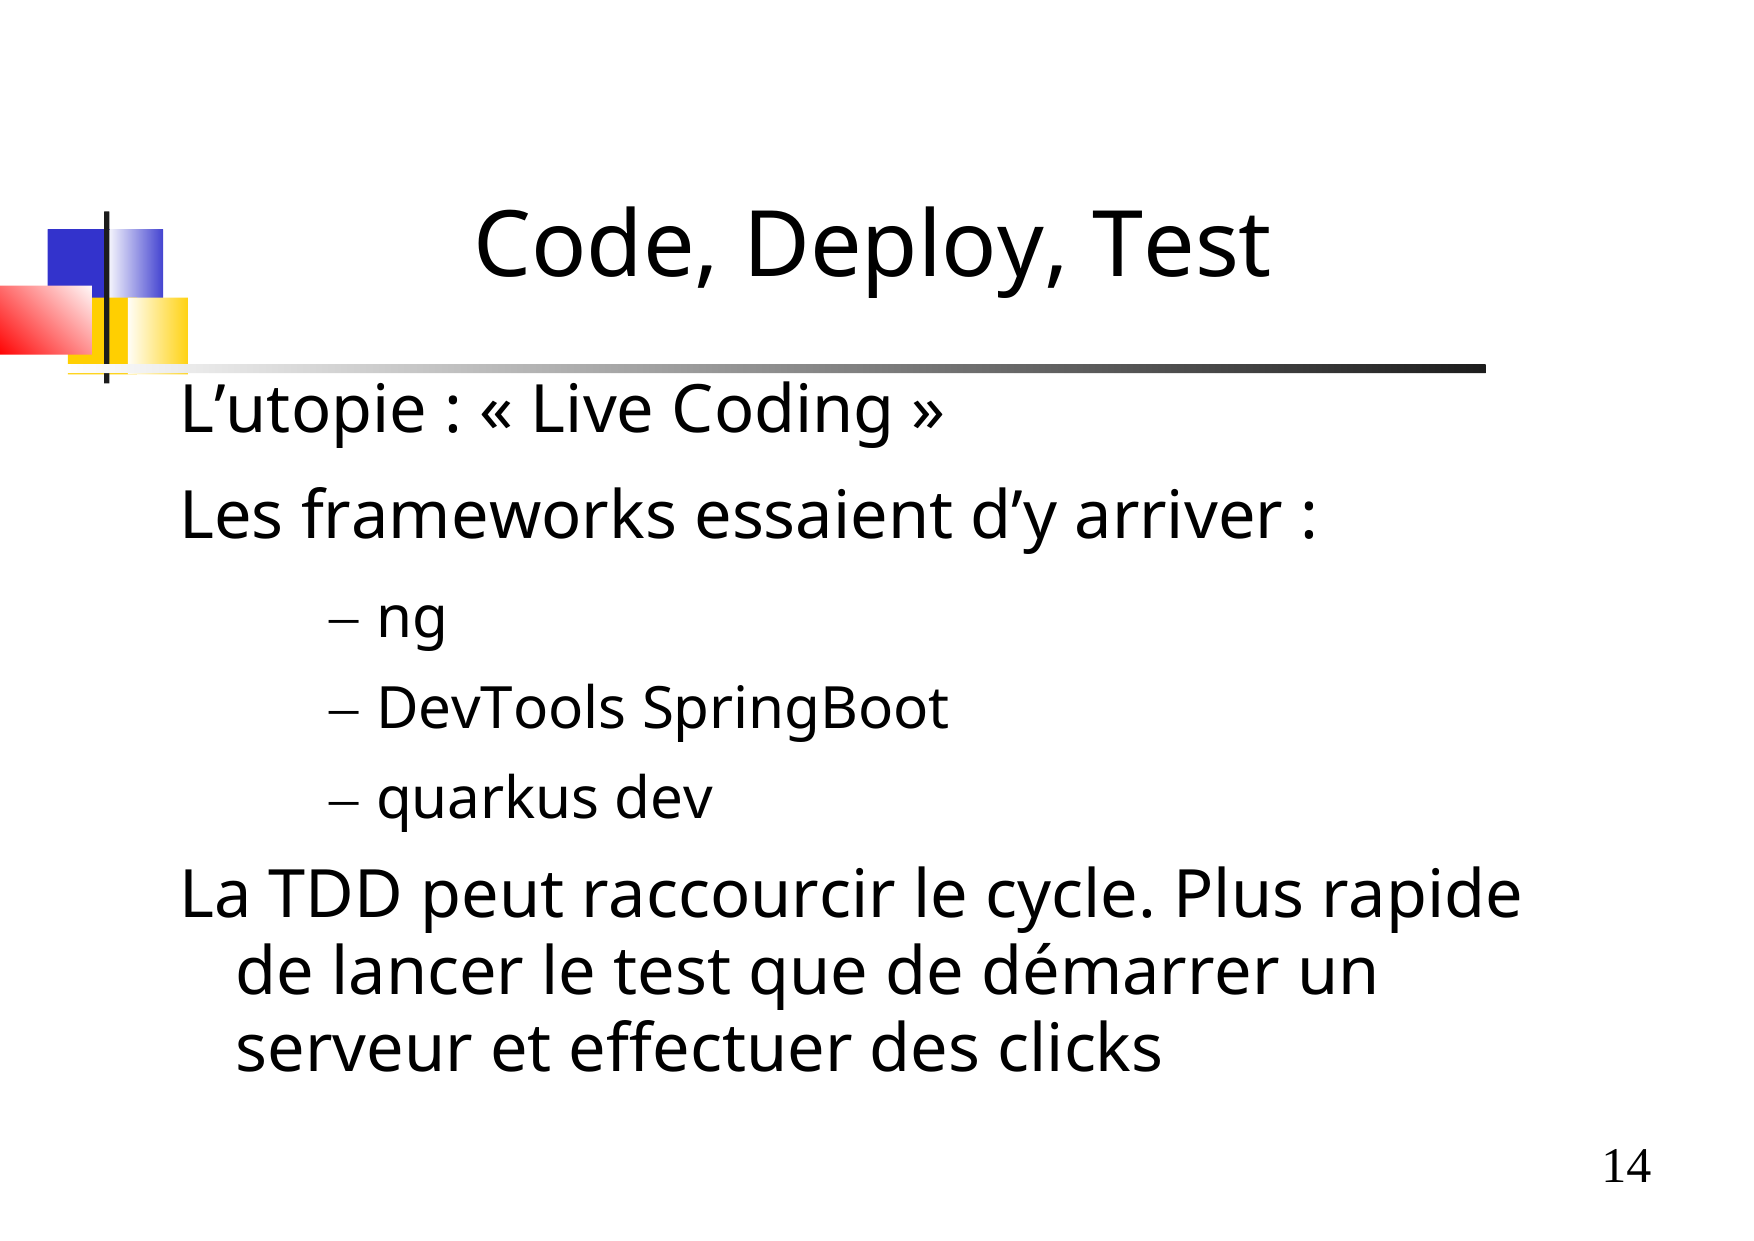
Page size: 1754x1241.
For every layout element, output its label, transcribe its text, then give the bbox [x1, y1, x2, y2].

title Code, Deploy, Test [179, 139, 1567, 351]
list L’utopie : « Live Coding » Les frameworks essaient d’y arriver : ng DevTools SpringBoot quarkus dev La TDD peut raccourcir le cycle. Plus rapide de lancer le test que de démarrer un serveur et effectuer des clicks [179, 371, 1567, 1091]
